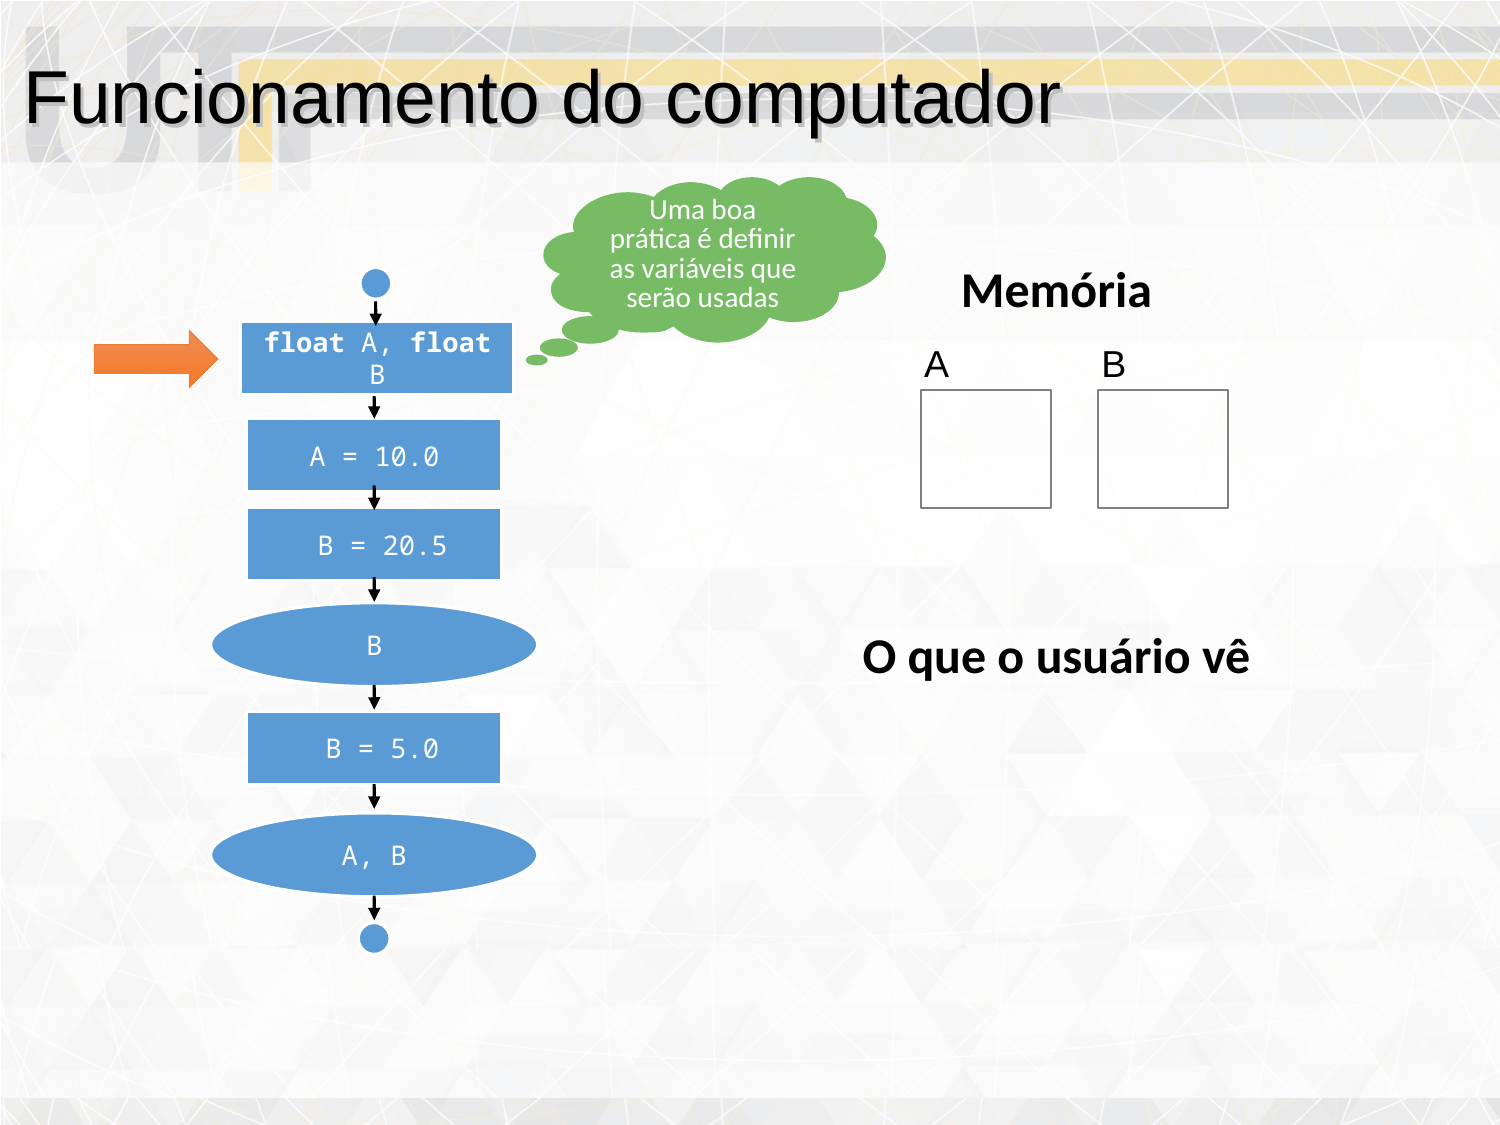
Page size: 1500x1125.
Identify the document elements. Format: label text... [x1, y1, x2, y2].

text_box [358, 922, 391, 955]
text_box B = 5.0 [246, 711, 502, 785]
text_box [360, 267, 392, 300]
text_box B = 20.5 [246, 507, 502, 581]
table_cell F [1, 1, 1500, 1125]
text_box A, B [210, 812, 538, 897]
title Funcionamento do computador [23, 18, 1489, 178]
text_box [94, 330, 218, 388]
text_box float A, float B [240, 321, 514, 395]
text_box B [1086, 336, 1142, 394]
text_box O que o usuário vê [847, 616, 1266, 692]
text_box Uma boa prática é definir as variáveis que serão usadas [539, 177, 886, 357]
text_box A [909, 336, 965, 394]
text_box Memória [946, 250, 1168, 325]
text_box B [210, 602, 538, 687]
text_box A = 10.0 [246, 418, 502, 492]
